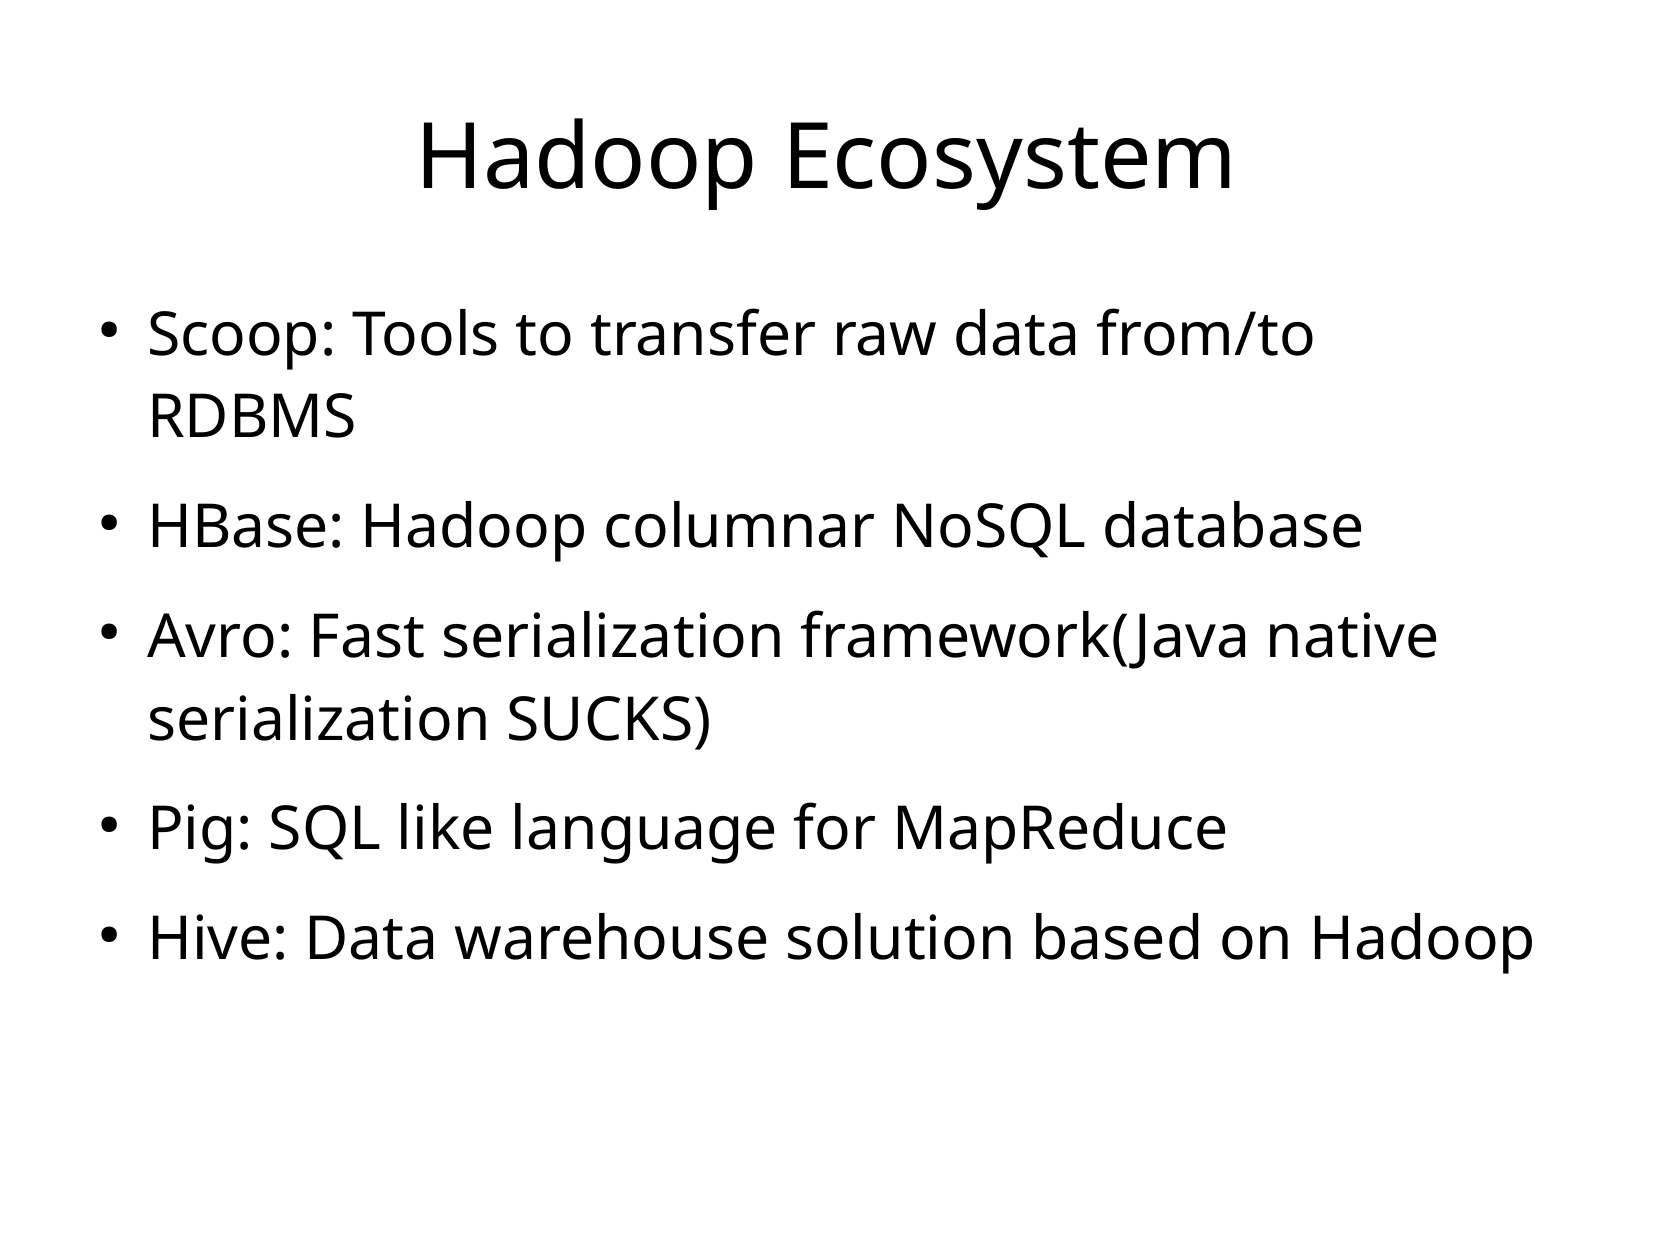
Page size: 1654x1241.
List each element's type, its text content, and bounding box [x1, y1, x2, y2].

list Scoop: Tools to transfer raw data from/to RDBMS HBase: Hadoop columnar NoSQL database Avro: Fast serialization framework(Java native serialization SUCKS) Pig: SQL like language for MapReduce Hive: Data warehouse solution based on Hadoop [82, 290, 1538, 1010]
title Hadoop Ecosystem [82, 49, 1571, 257]
